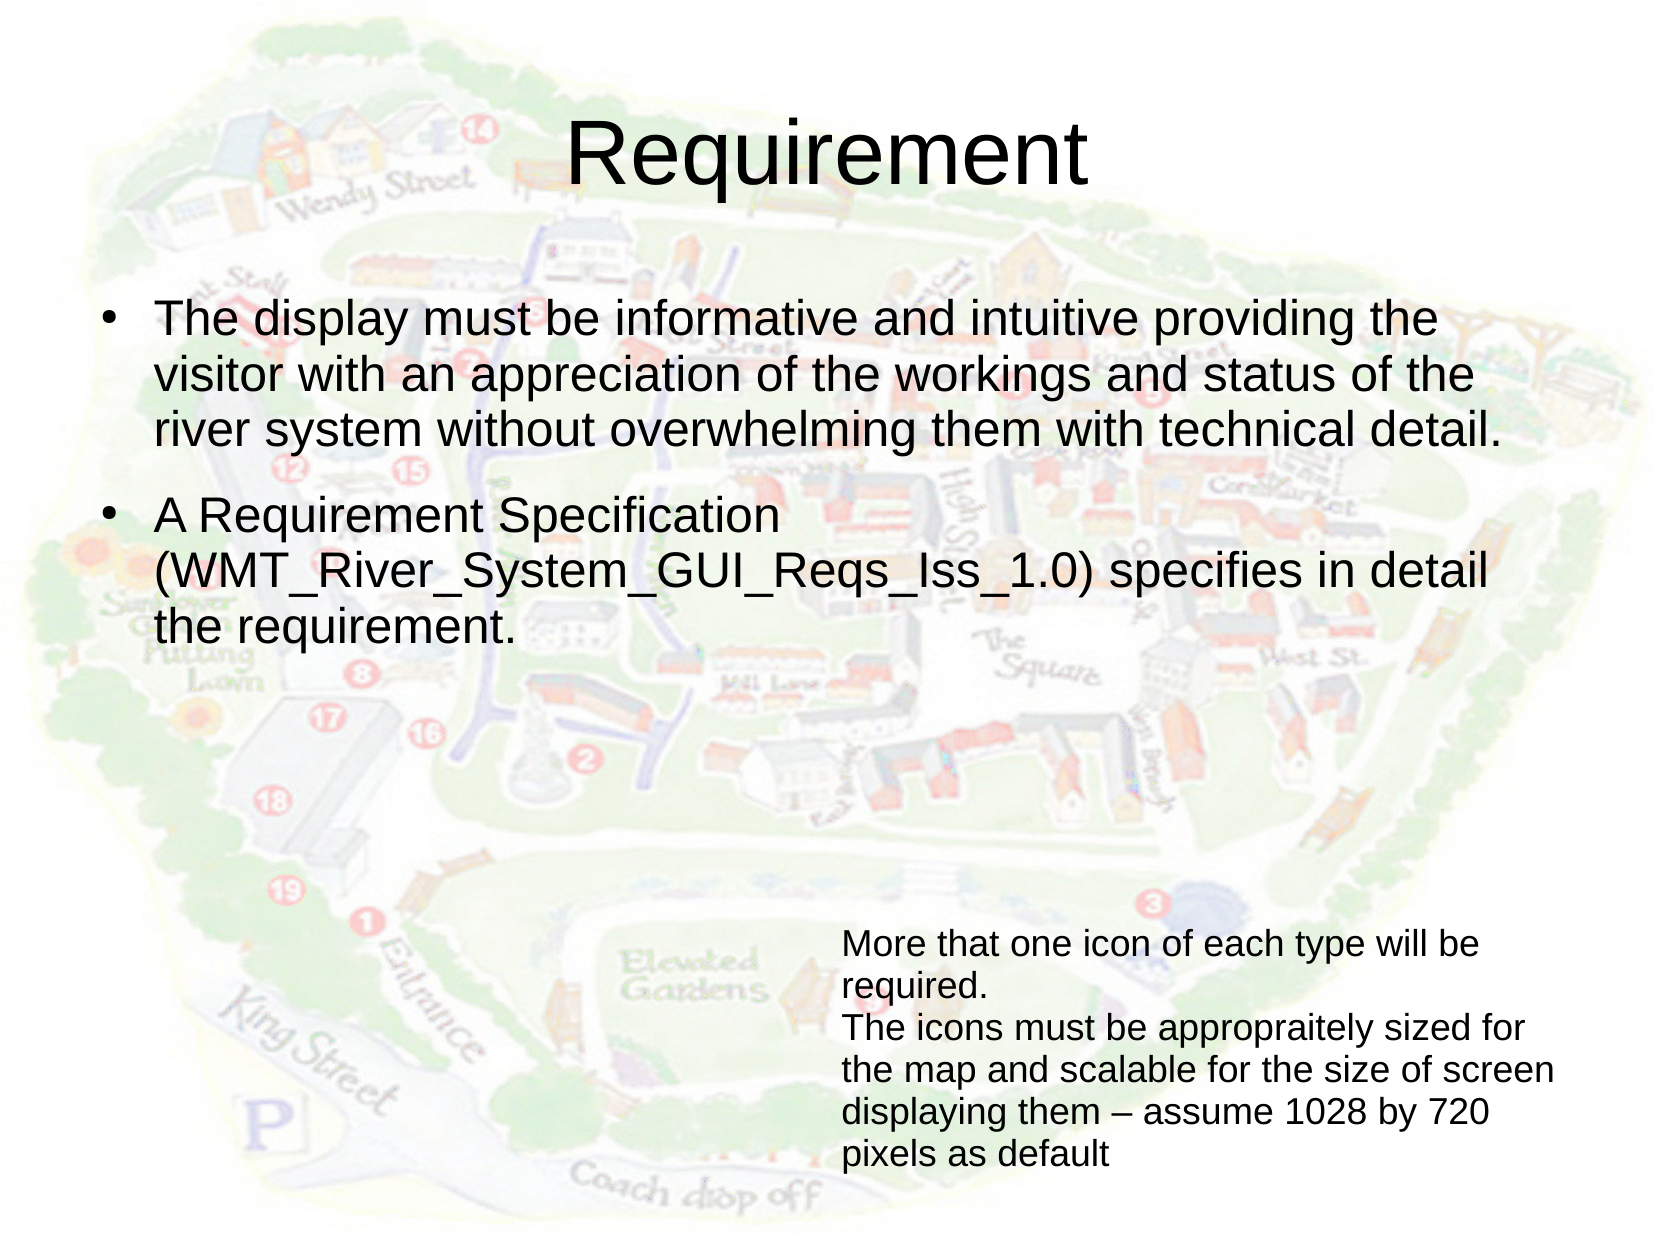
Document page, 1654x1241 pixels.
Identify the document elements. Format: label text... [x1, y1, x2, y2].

list The display must be informative and intuitive providing the visitor with an appreciation of the workings and status of the river system without overwhelming them with technical detail. A Requirement Specification (WMT_River_System_GUI_Reqs_Iss_1.0) specifies in detail the requirement. [82, 290, 1571, 1010]
text_box More that one icon of each type will be required. The icons must be appropraitely sized for the map and scalable for the size of screen displaying them – assume 1028 by 720 pixels as default [826, 915, 1595, 1183]
picture [0, 0, 1654, 1241]
title Requirement [82, 49, 1571, 257]
